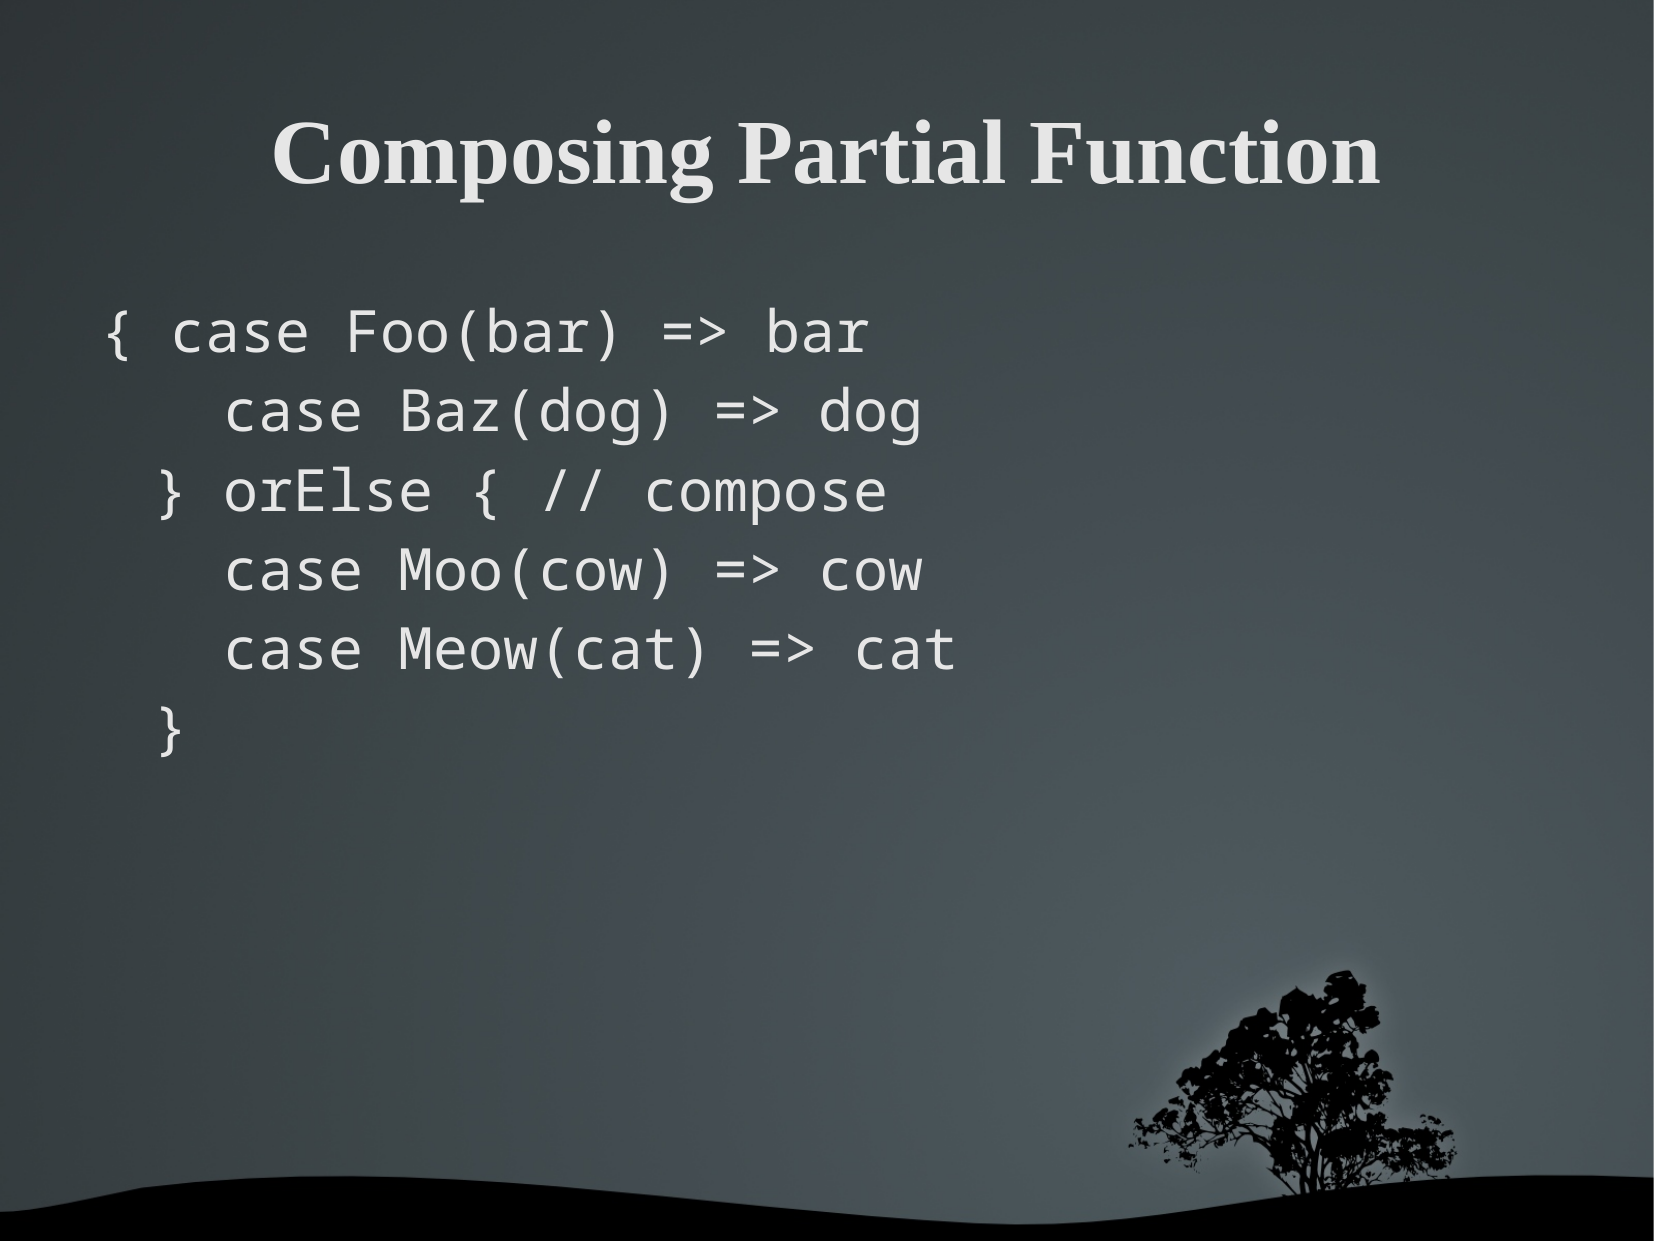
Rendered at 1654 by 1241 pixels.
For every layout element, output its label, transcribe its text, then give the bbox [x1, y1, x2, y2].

list { case Foo(bar) => bar case Baz(dog) => dog } orElse { // compose case Moo(cow) => cow case Meow(cat) => cat } [82, 290, 1571, 1094]
title Composing Partial Function [82, 56, 1571, 250]
picture [0, 0, 1654, 1241]
